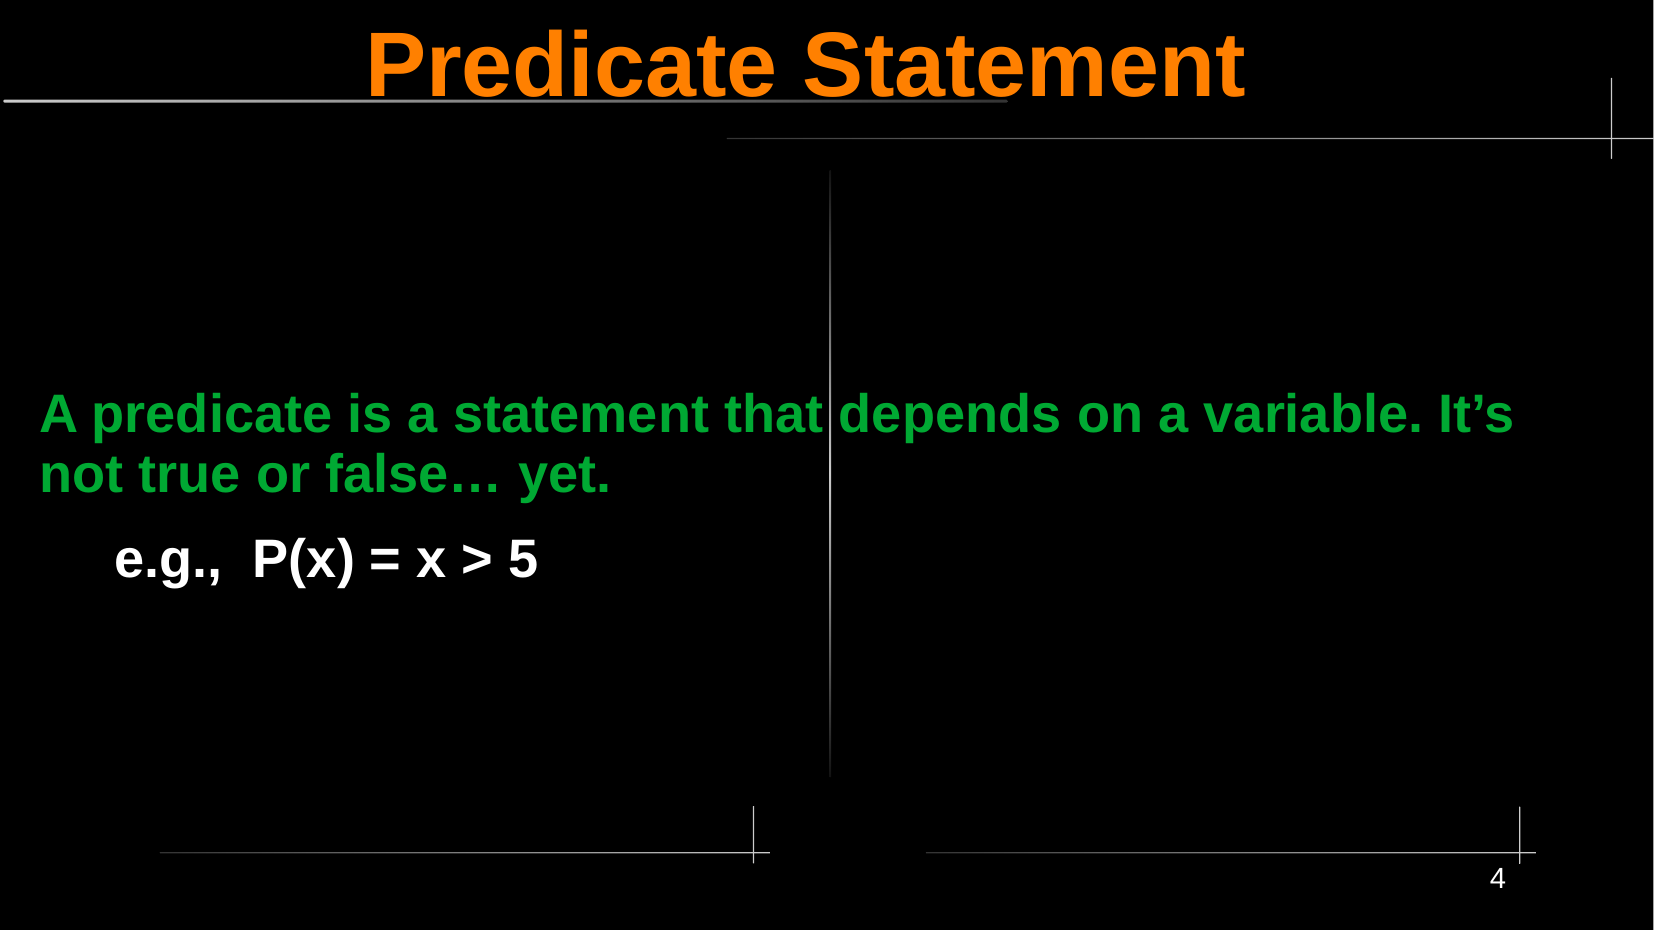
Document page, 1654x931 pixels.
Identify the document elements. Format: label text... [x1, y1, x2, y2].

title Predicate Statement [23, 11, 1589, 119]
text_box A predicate is a statement that depends on a variable. It’s not true or false… yet. e.g., P(x) = x > 5 [24, 375, 1630, 554]
